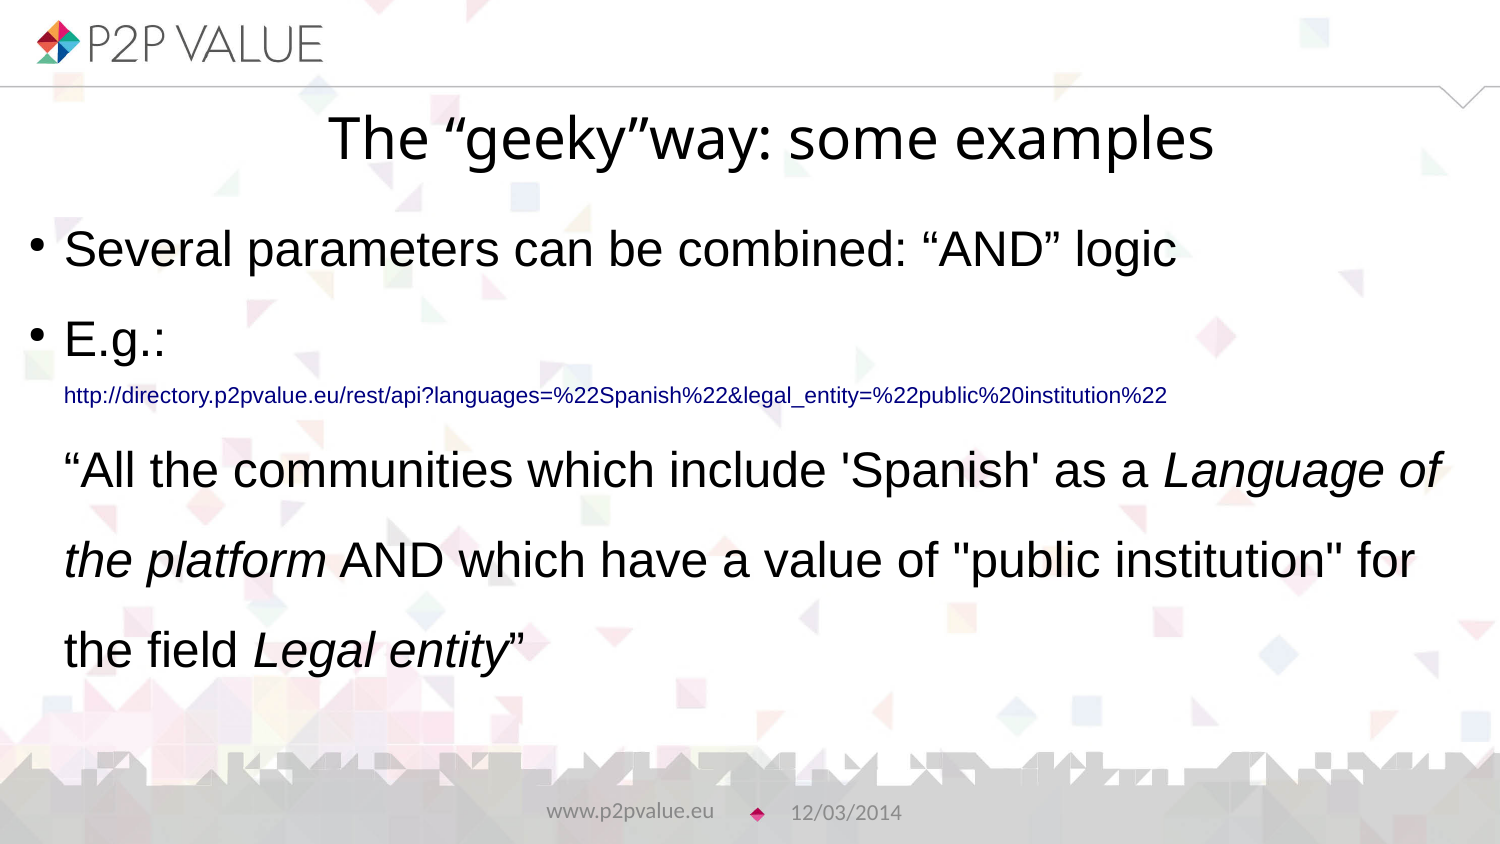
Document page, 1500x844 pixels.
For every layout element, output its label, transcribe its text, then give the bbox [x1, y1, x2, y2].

title The “geeky”way: some examples [105, 92, 1441, 180]
picture [0, 0, 1500, 844]
text_box www.p2pvalue.eu [540, 789, 759, 829]
subtitle Several parameters can be combined: “AND” logic E.g.: http://directory.p2pvalue.eu/rest/api?languages=%22Spanish%22&legal_entity=%22public%20institution%22 “All the communities which include 'Spanish' as a Language of the platform AND which have a value of "public institution" for the field Legal entity” [15, 180, 1496, 736]
slide_number 12/03/2014 [777, 788, 1470, 834]
